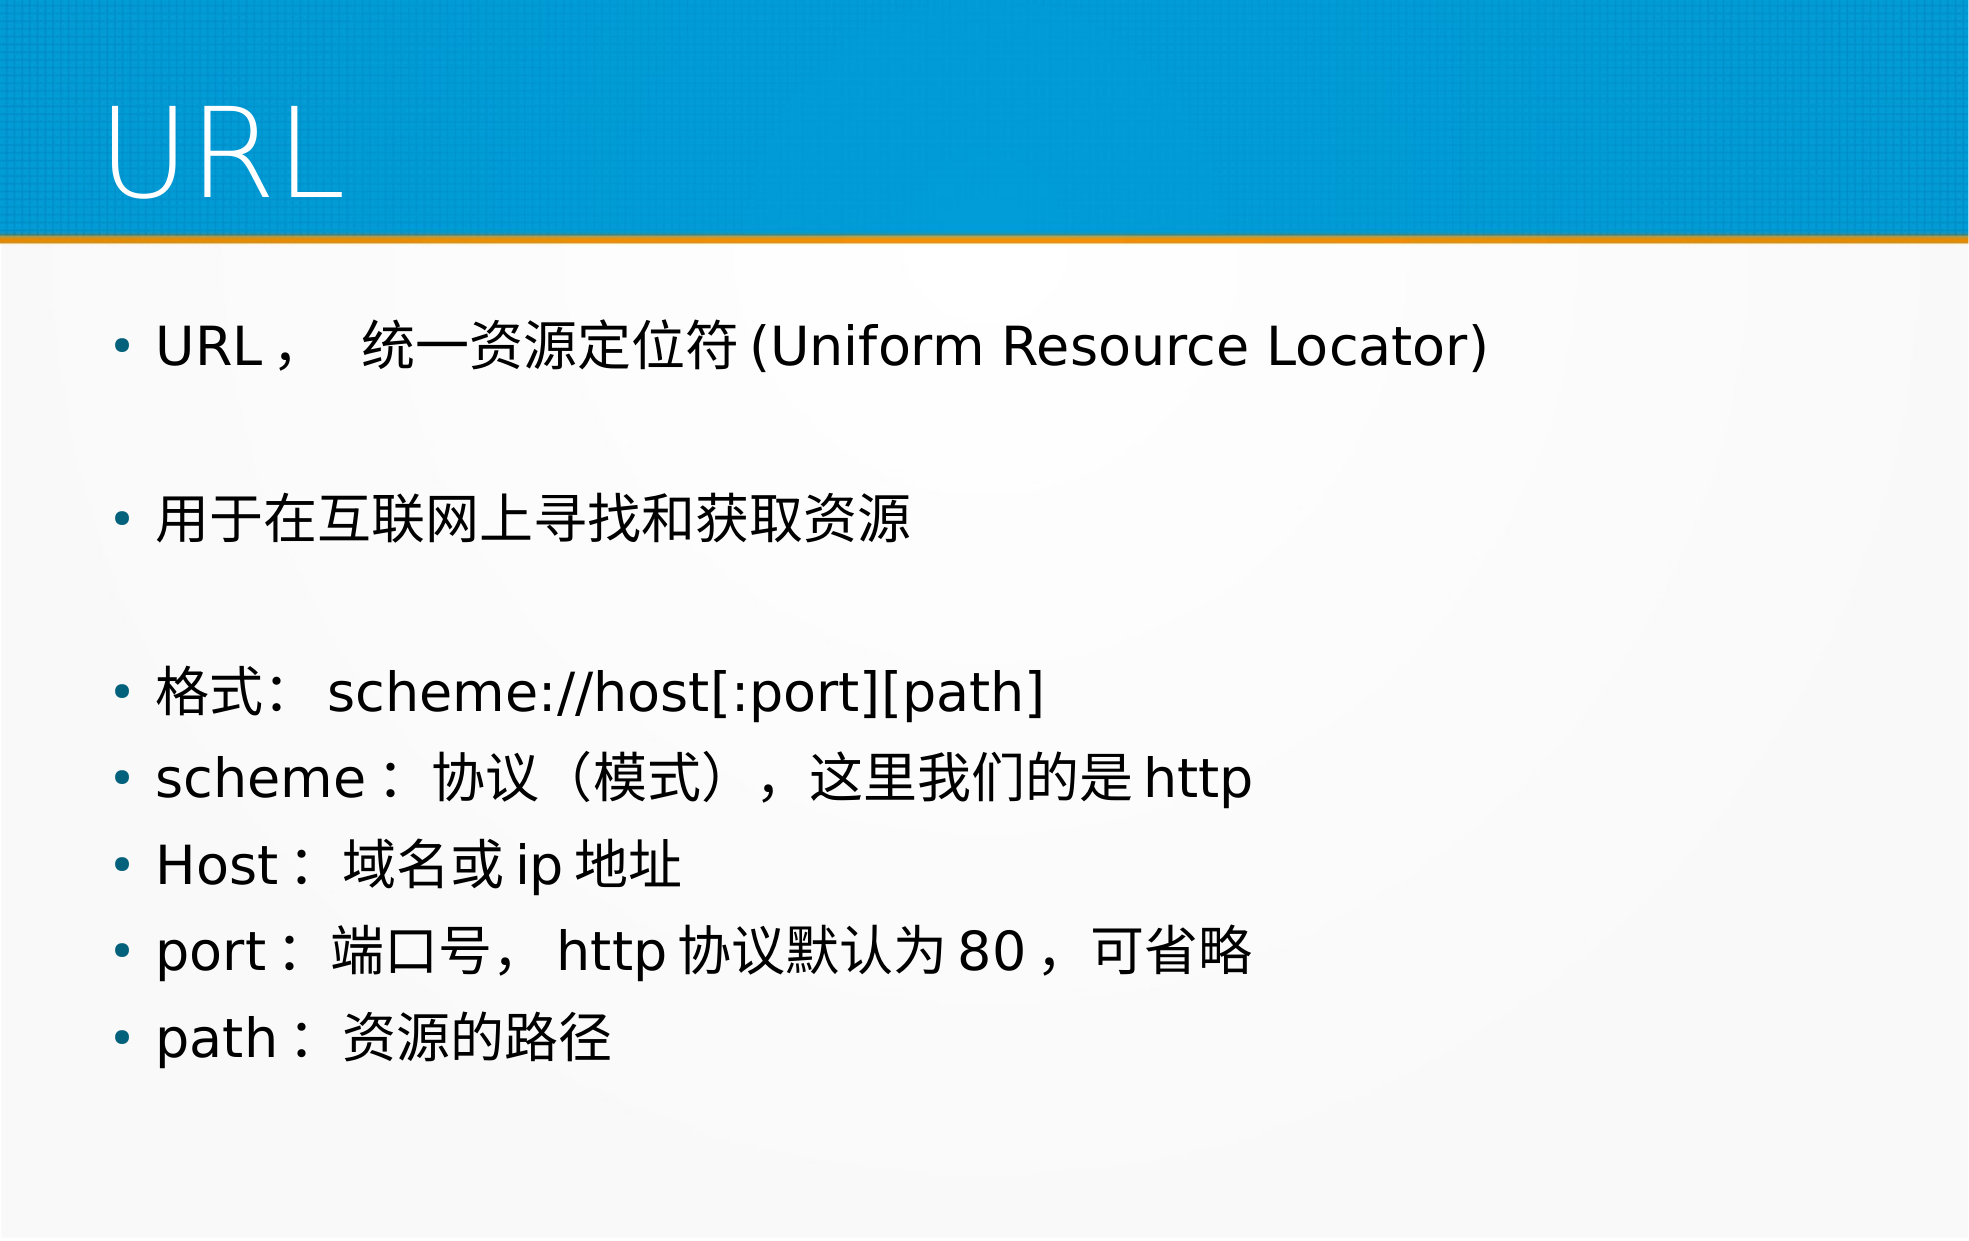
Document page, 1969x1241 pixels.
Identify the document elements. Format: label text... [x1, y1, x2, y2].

list URL， 统一资源定位符(Uniform Resource Locator) 用于在互联网上寻找和获取资源 格式：scheme://host[:port][path] scheme：协议（模式），这里我们的是http Host：域名或ip地址 port：端口号，http协议默认为80，可省略 path：资源的路径 [98, 315, 1861, 1081]
title URL [98, 19, 1870, 227]
picture [0, 233, 1969, 1241]
